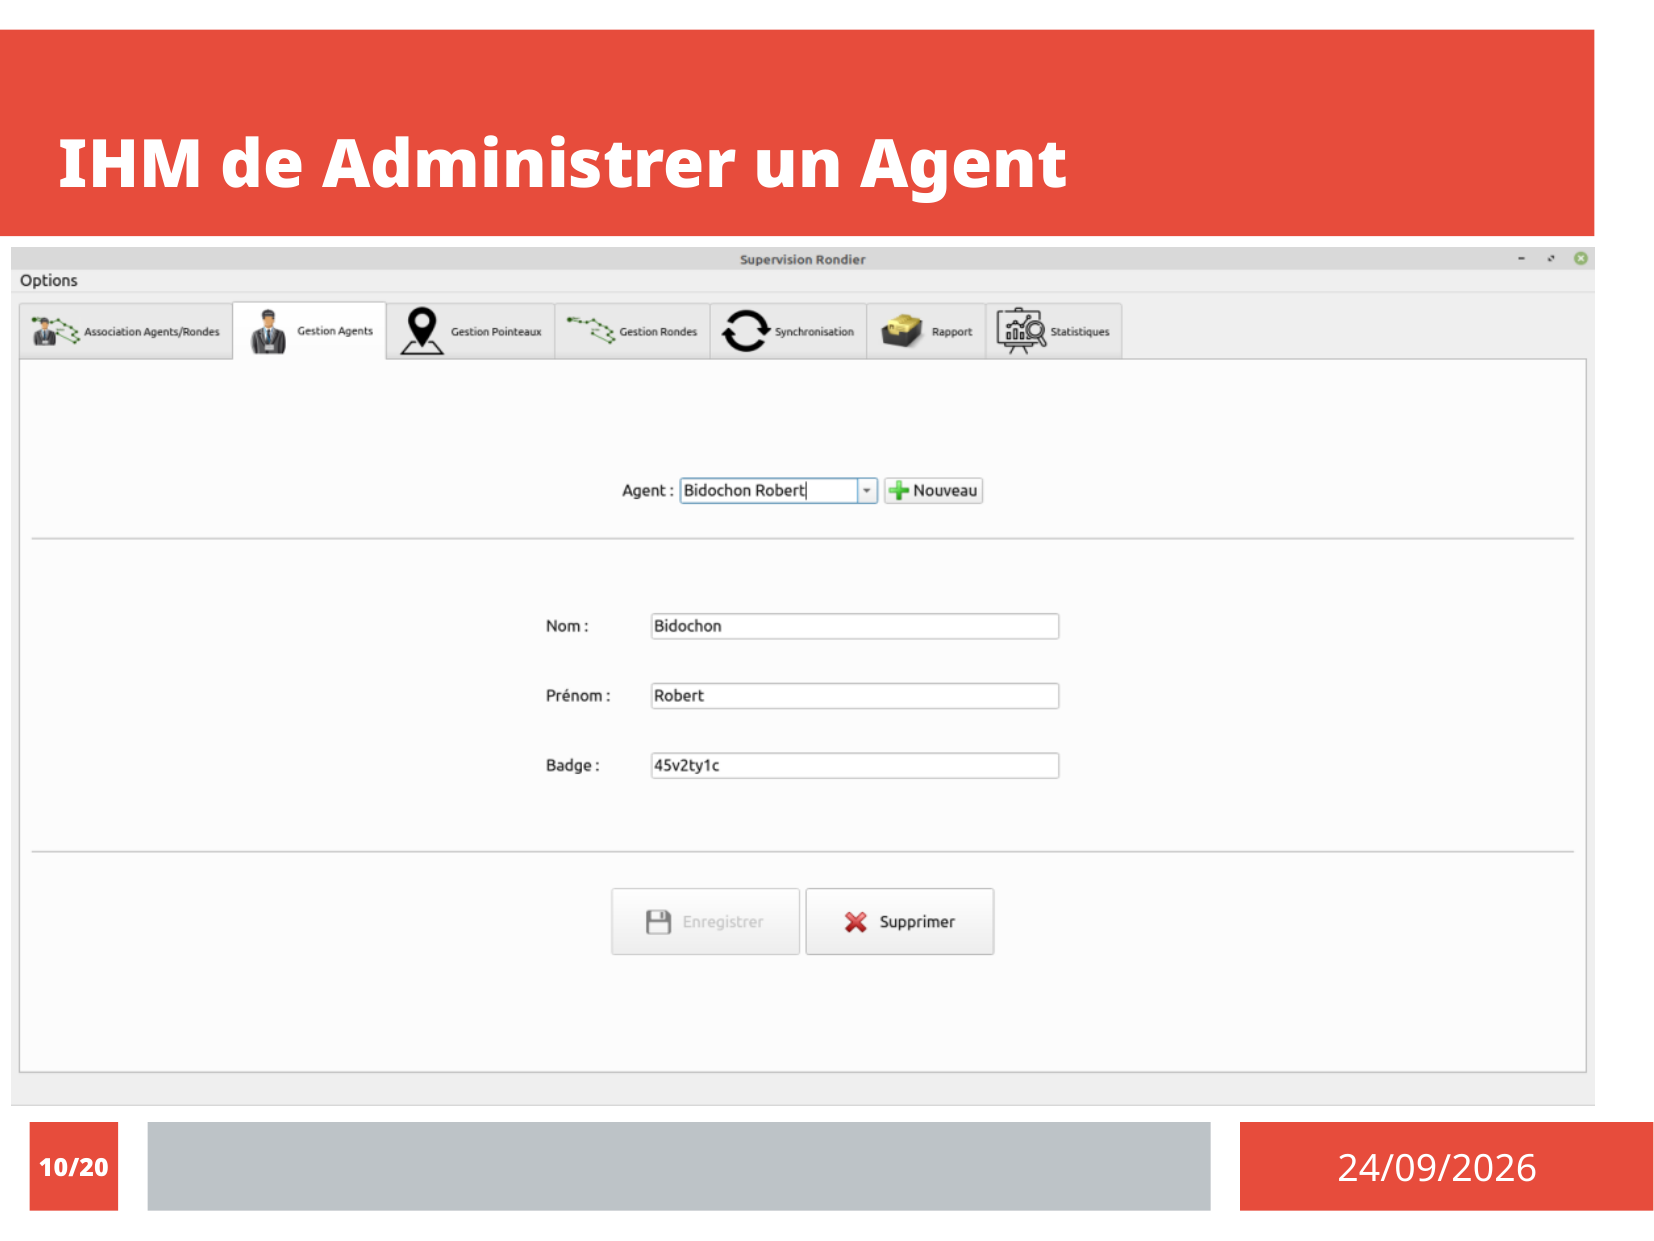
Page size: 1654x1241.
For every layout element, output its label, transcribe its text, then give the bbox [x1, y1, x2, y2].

picture [11, 247, 1595, 1106]
title IHM de Administrer un Agent [59, 59, 1595, 207]
